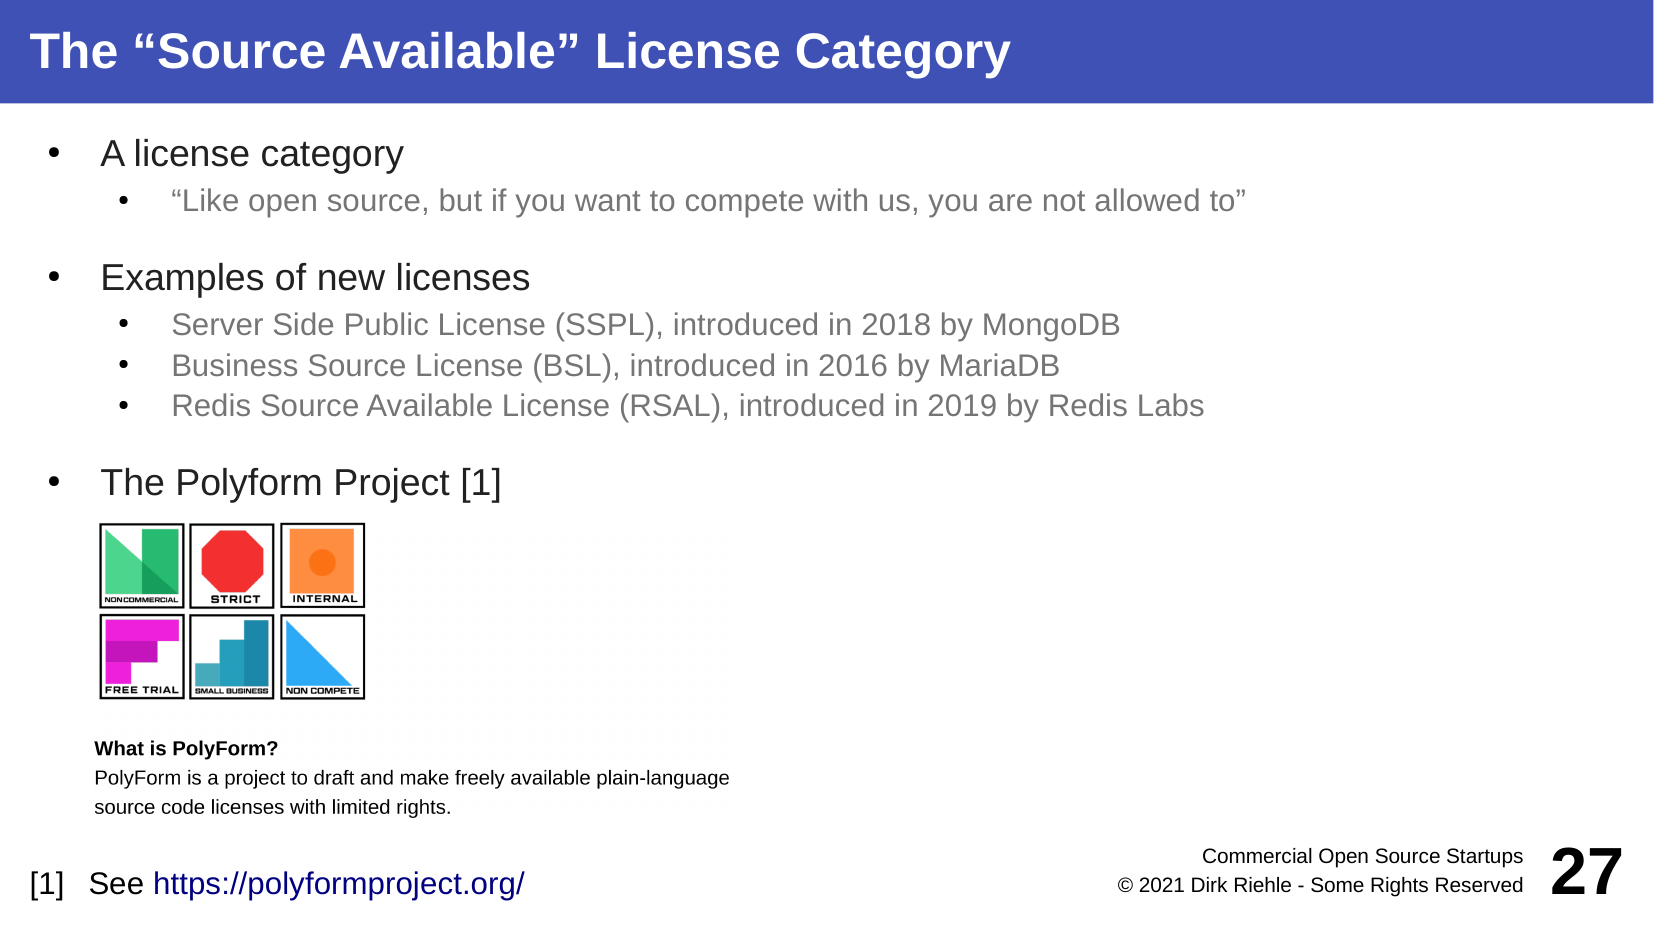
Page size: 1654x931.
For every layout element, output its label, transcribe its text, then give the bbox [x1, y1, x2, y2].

text_box [1] See https://polyformproject.org/ [0, 693, 1182, 931]
title The “Source Available” License Category [0, 0, 1654, 104]
picture [94, 522, 729, 693]
list A license category “Like open source, but if you want to compete with us, you are not allowed to” Examples of new licenses Server Side Public License (SSPL), introduced in 2018 by MongoDB Business Source License (BSL), introduced in 2016 by MariaDB Redis Source Available License (RSAL), introduced in 2019 by Redis Labs The Polyform Project [1] [29, 132, 1625, 813]
